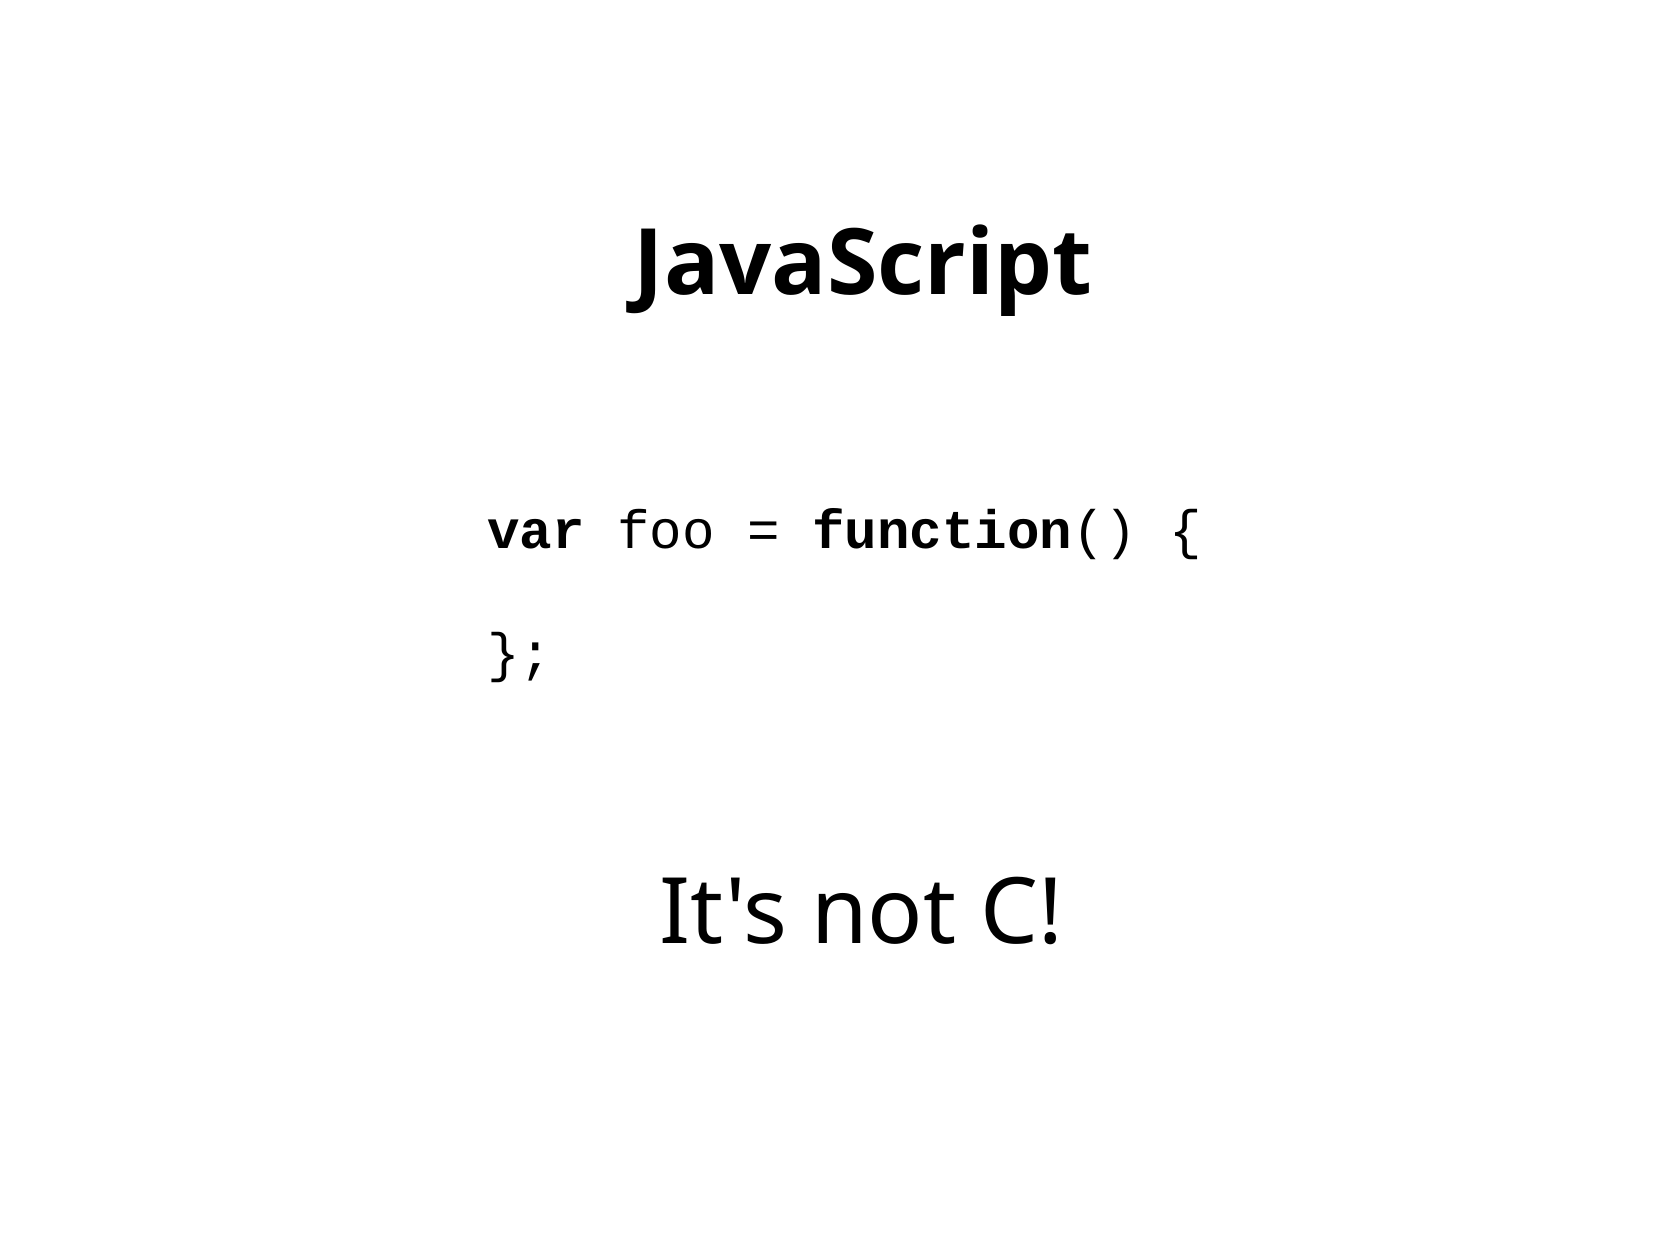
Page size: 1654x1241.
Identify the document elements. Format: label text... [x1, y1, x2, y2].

text_box var foo = function() { }; [472, 496, 1241, 696]
text_box JavaScript [619, 188, 1094, 311]
text_box It's not C! [645, 838, 1068, 961]
